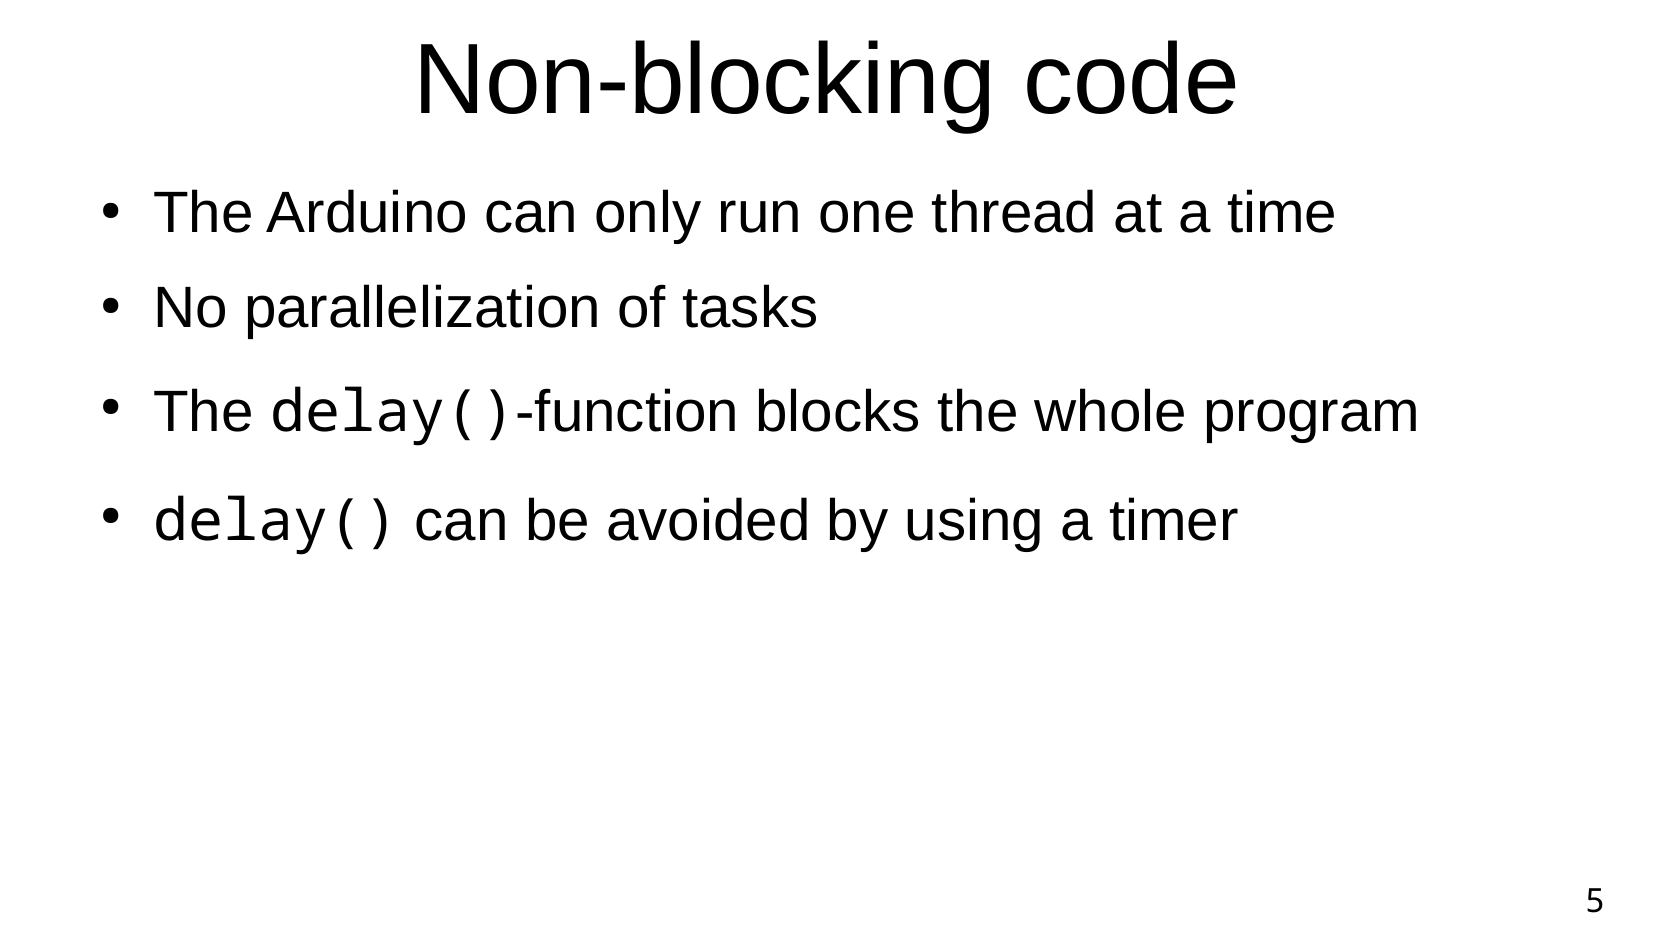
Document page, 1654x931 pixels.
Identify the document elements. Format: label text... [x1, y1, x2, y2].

list The Arduino can only run one thread at a time No parallelization of tasks The delay()-function blocks the whole program delay() can be avoided by using a timer [82, 180, 1571, 811]
title Non-blocking code [82, 1, 1571, 157]
